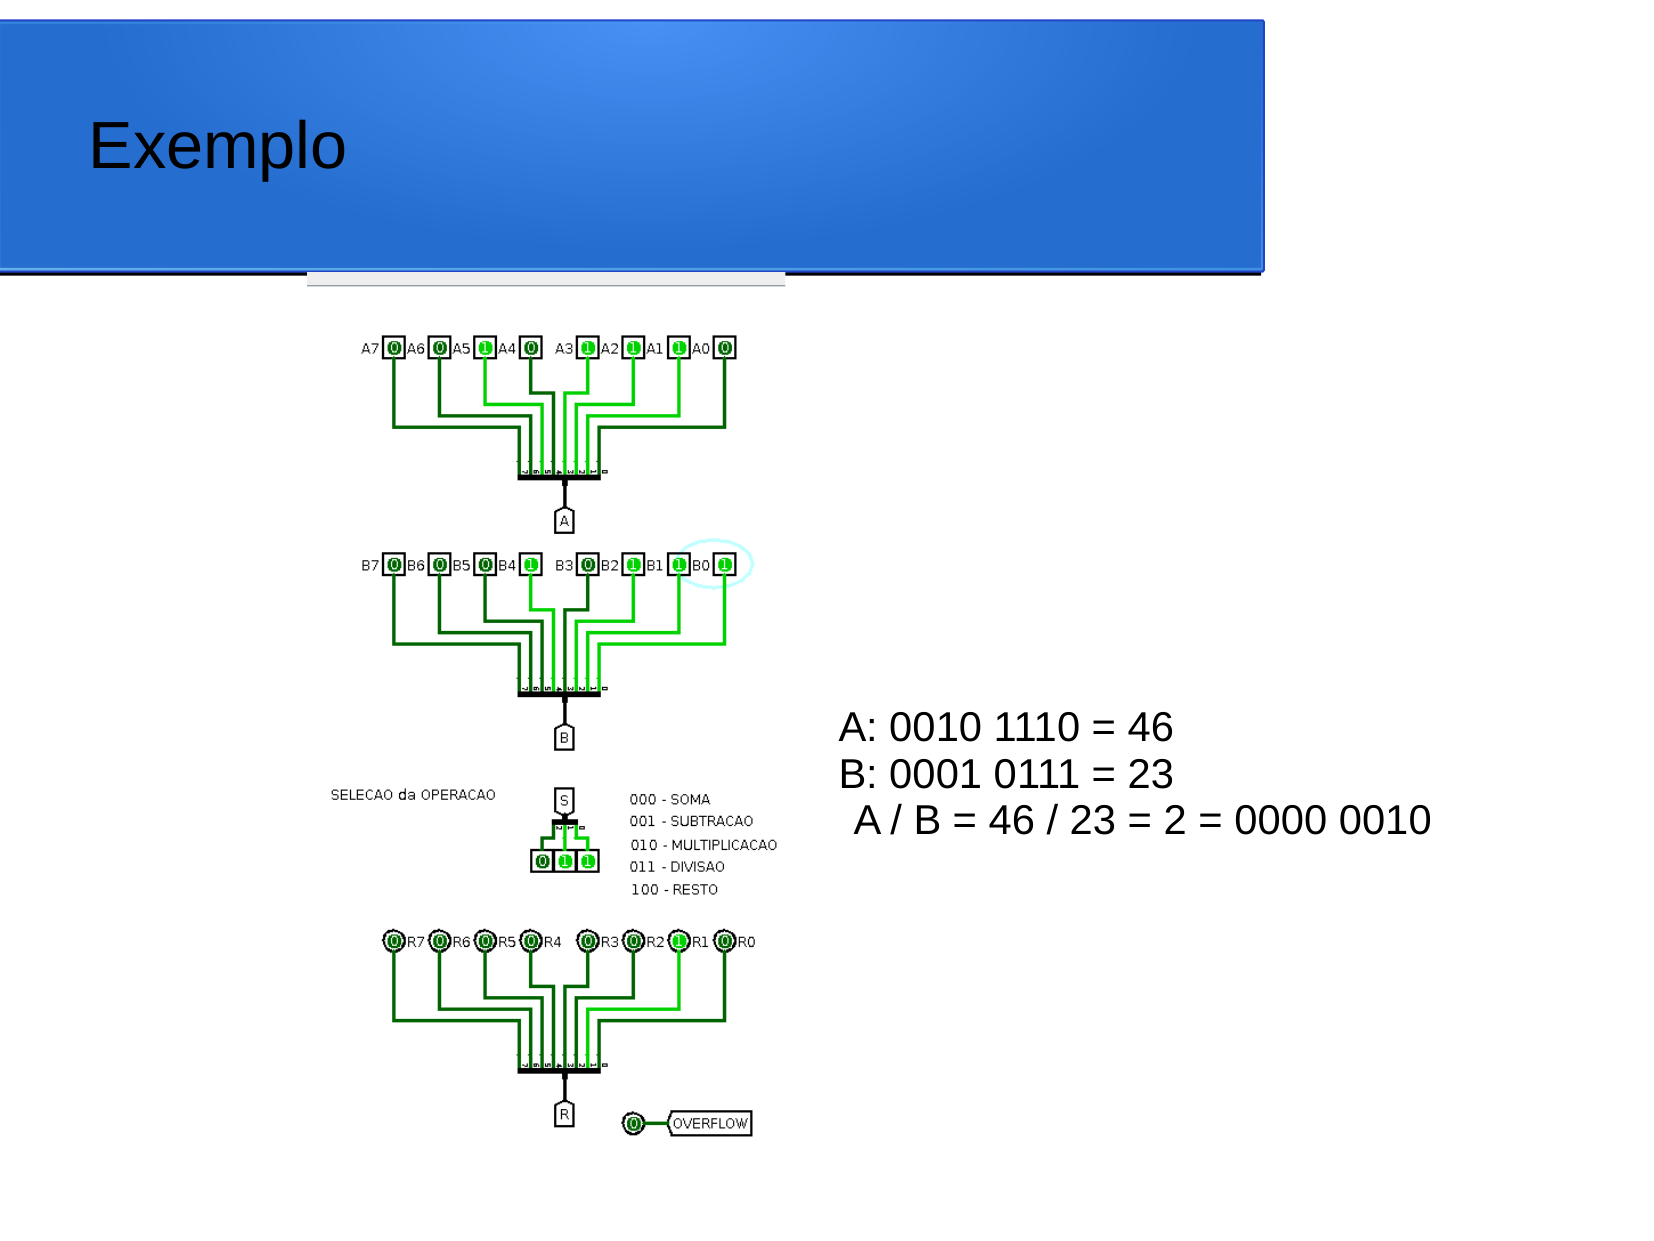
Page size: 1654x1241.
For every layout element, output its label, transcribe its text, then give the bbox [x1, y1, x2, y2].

title Exemplo [88, 43, 1241, 249]
picture [307, 272, 786, 1146]
text_box A: 0010 1110 = 46 B: 0001 0111 = 23 A / B = 46 / 23 = 2 = 0000 0010 [838, 566, 1607, 935]
